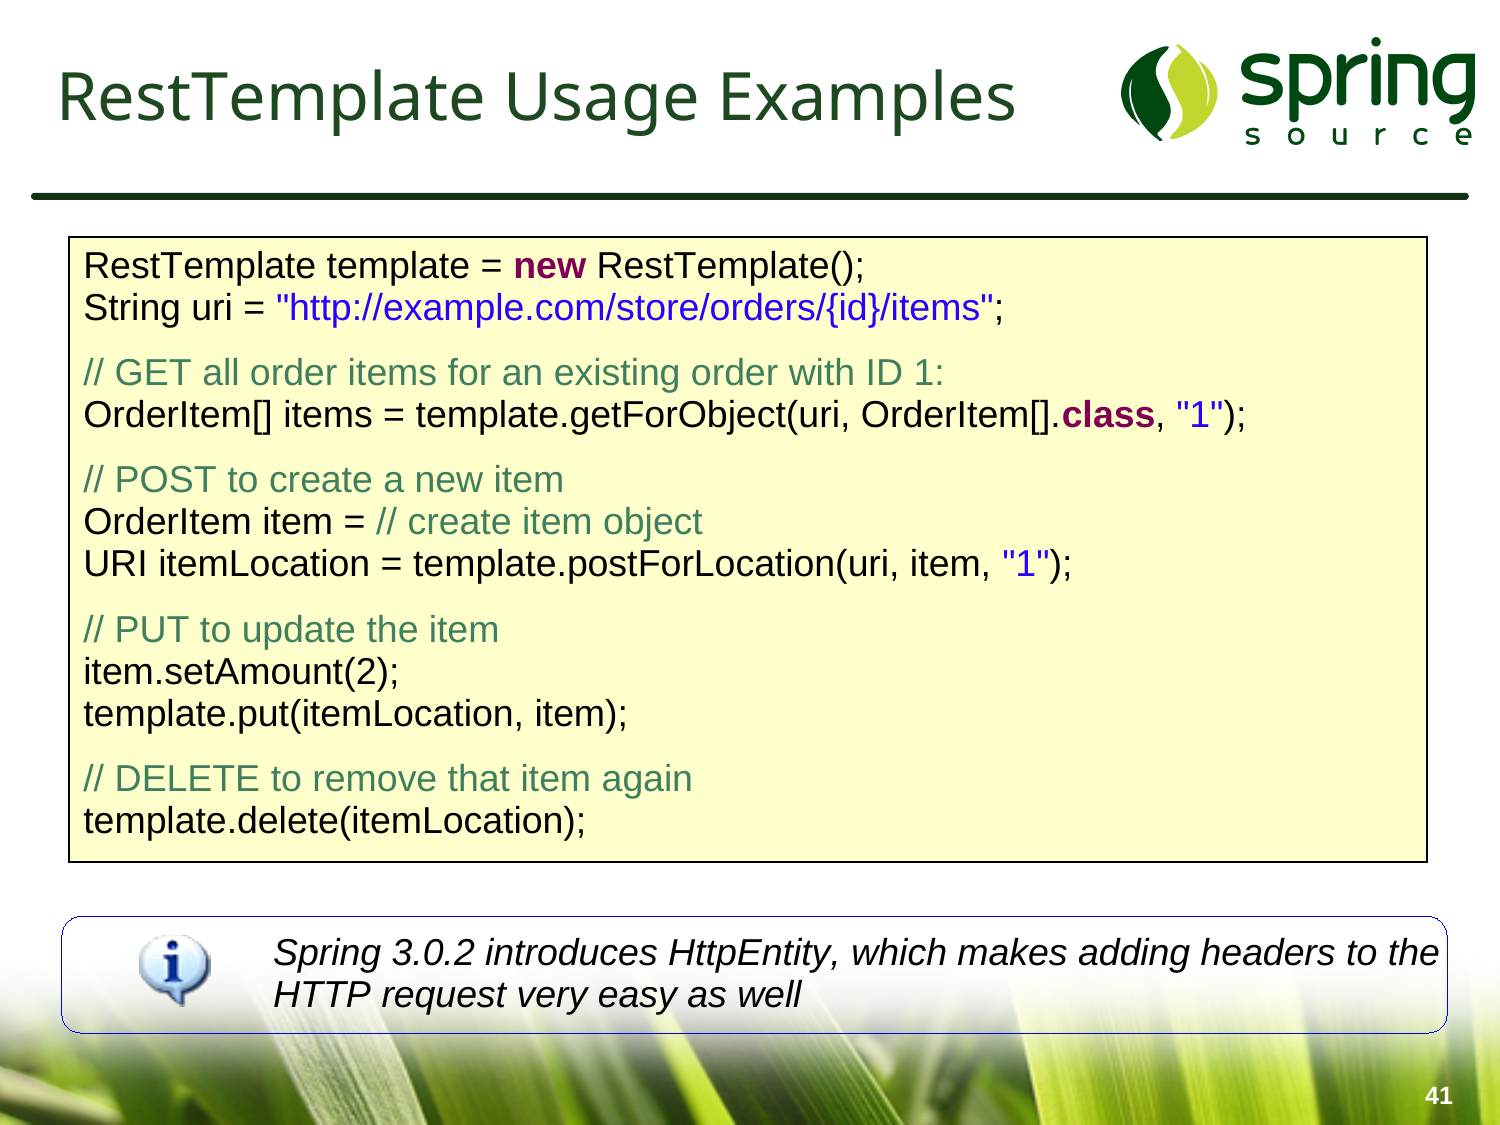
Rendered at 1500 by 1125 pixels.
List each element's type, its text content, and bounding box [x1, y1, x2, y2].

title RestTemplate Usage Examples [56, 14, 1089, 175]
picture [0, 944, 1500, 1125]
picture [1121, 37, 1475, 145]
text_box Spring 3.0.2 introduces HttpEntity, which makes adding headers to the HTTP request very easy as well [52, 923, 1469, 1065]
text_box RestTemplate template = new RestTemplate(); String uri = "http://example.com/store/orders/{id}/items"; // GET all order items for an existing order with ID 1: OrderItem[] items = template.getForObject(uri, OrderItem[].class, "1"); // POST to create a new item OrderItem item = // create item object URI itemLocation = template.postForLocation(uri, item, "1"); // PUT to update the item item.setAmount(2); template.put(itemLocation, item); // DELETE to remove that item again template.delete(itemLocation); [68, 236, 1427, 863]
